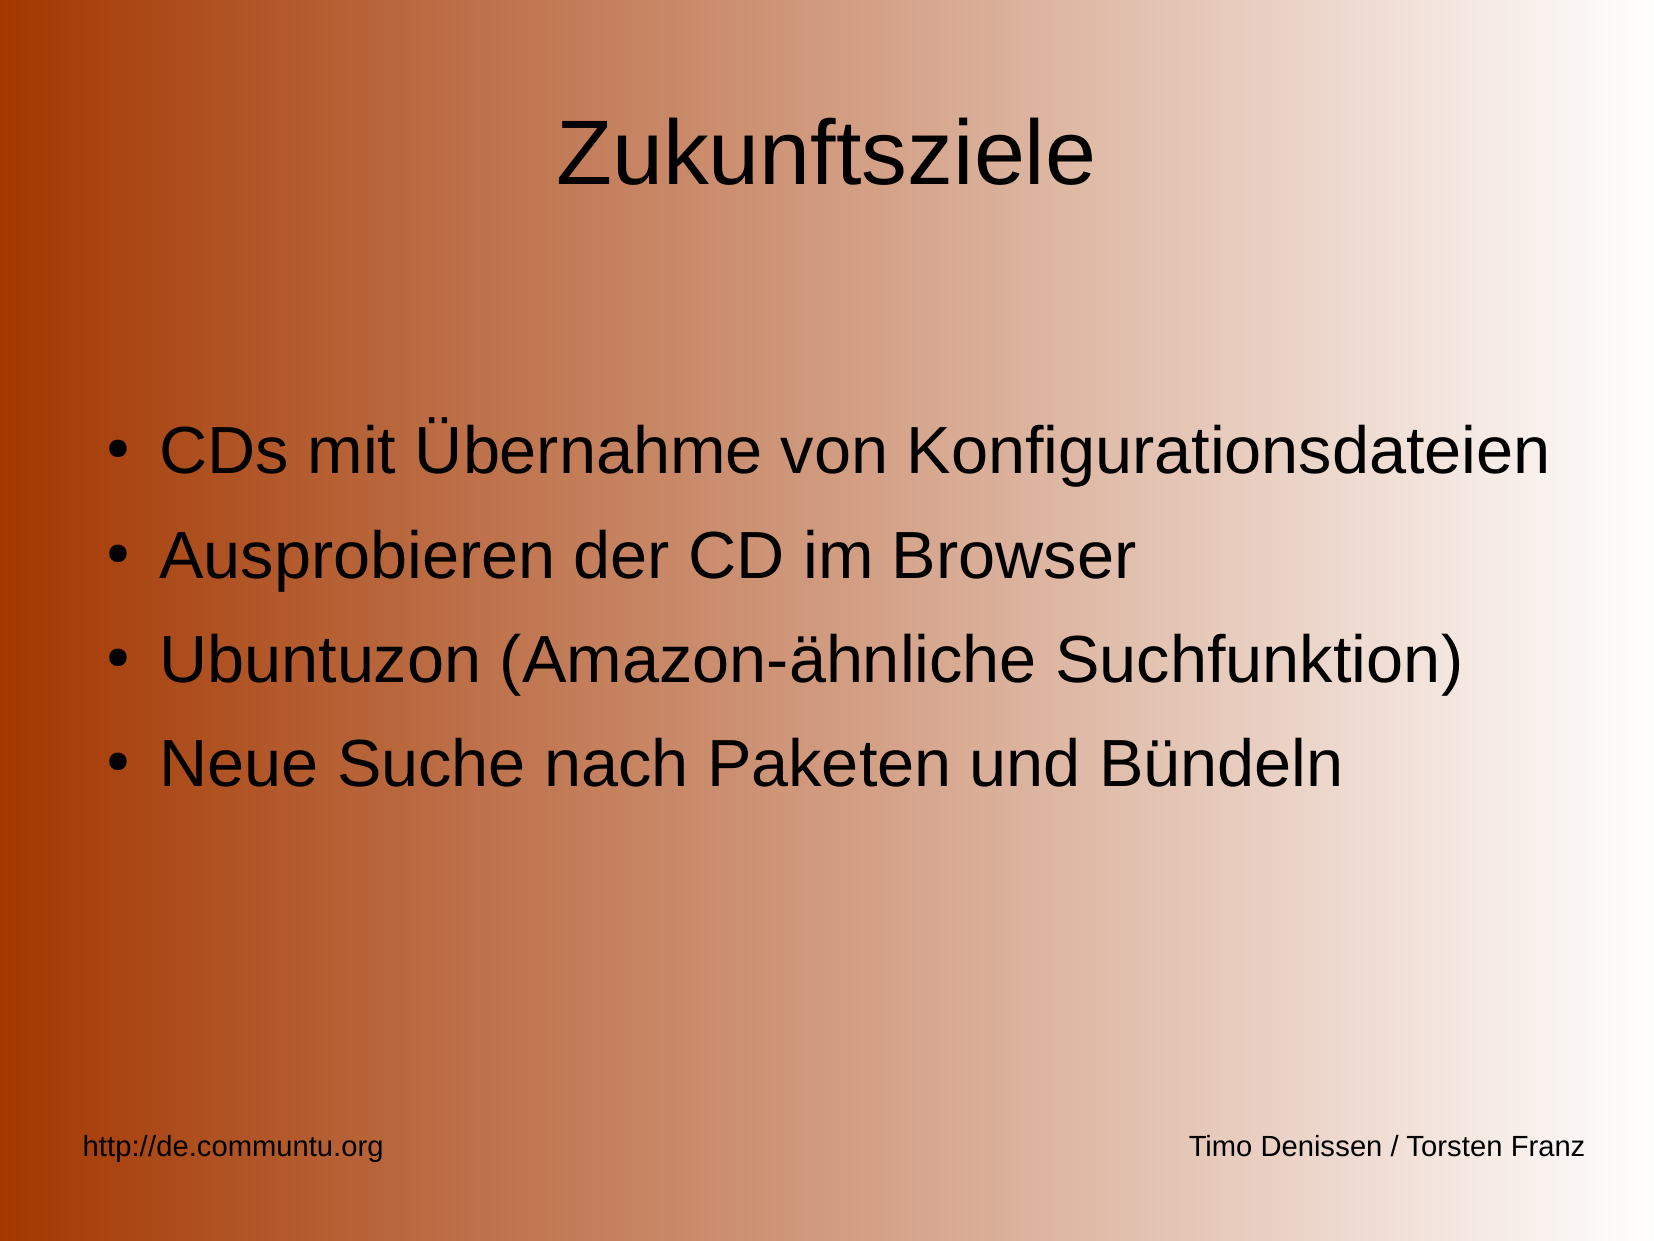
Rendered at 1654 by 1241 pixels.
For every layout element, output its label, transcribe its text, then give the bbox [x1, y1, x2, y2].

list CDs mit Übernahme von Konfigurationsdateien Ausprobieren der CD im Browser Ubuntuzon (Amazon-ähnliche Suchfunktion) Neue Suche nach Paketen und Bündeln [88, 413, 1577, 827]
title Zukunftsziele [82, 56, 1571, 250]
